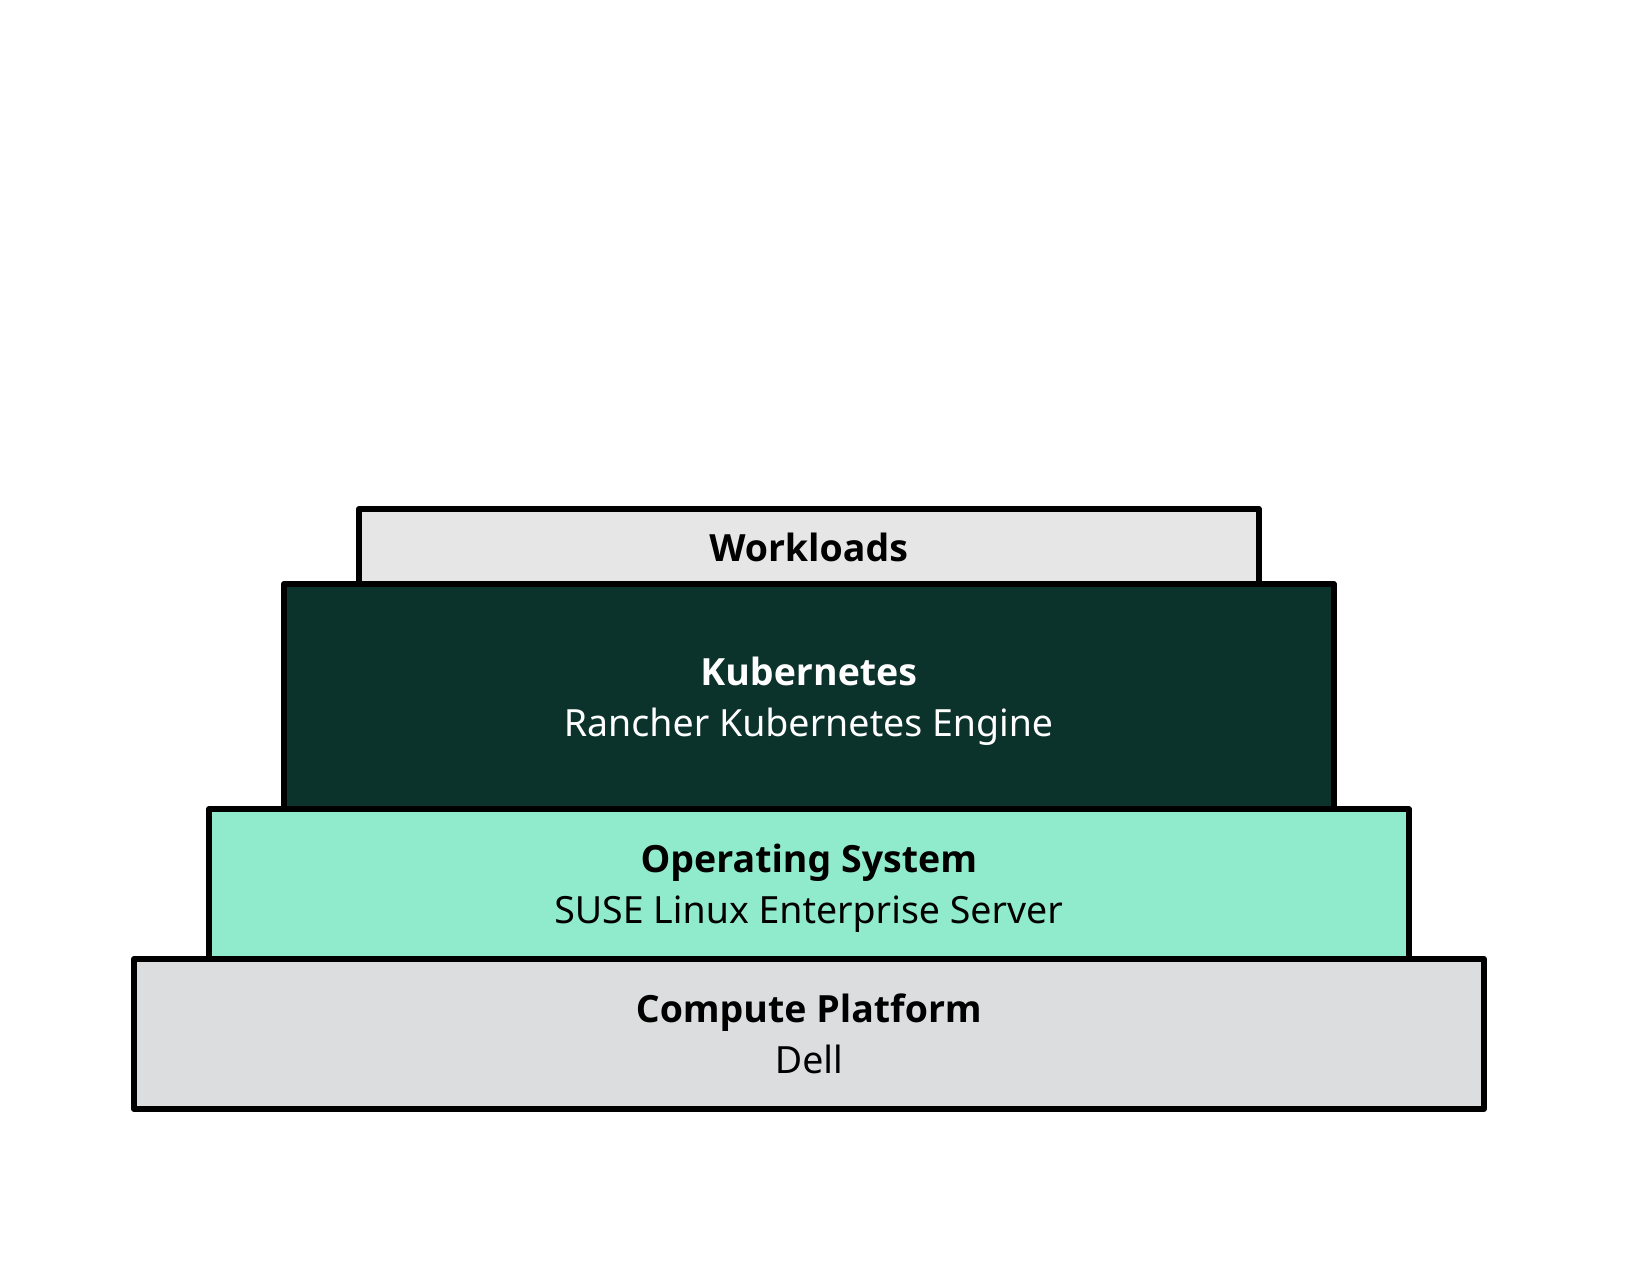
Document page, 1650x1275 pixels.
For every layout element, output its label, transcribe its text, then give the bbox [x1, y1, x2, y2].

text_box Workloads [358, 508, 1259, 584]
text_box Operating System SUSE Linux Enterprise Server [208, 809, 1409, 960]
text_box Kubernetes Rancher Kubernetes Engine [283, 583, 1334, 809]
text_box Compute Platform Dell [133, 958, 1484, 1109]
